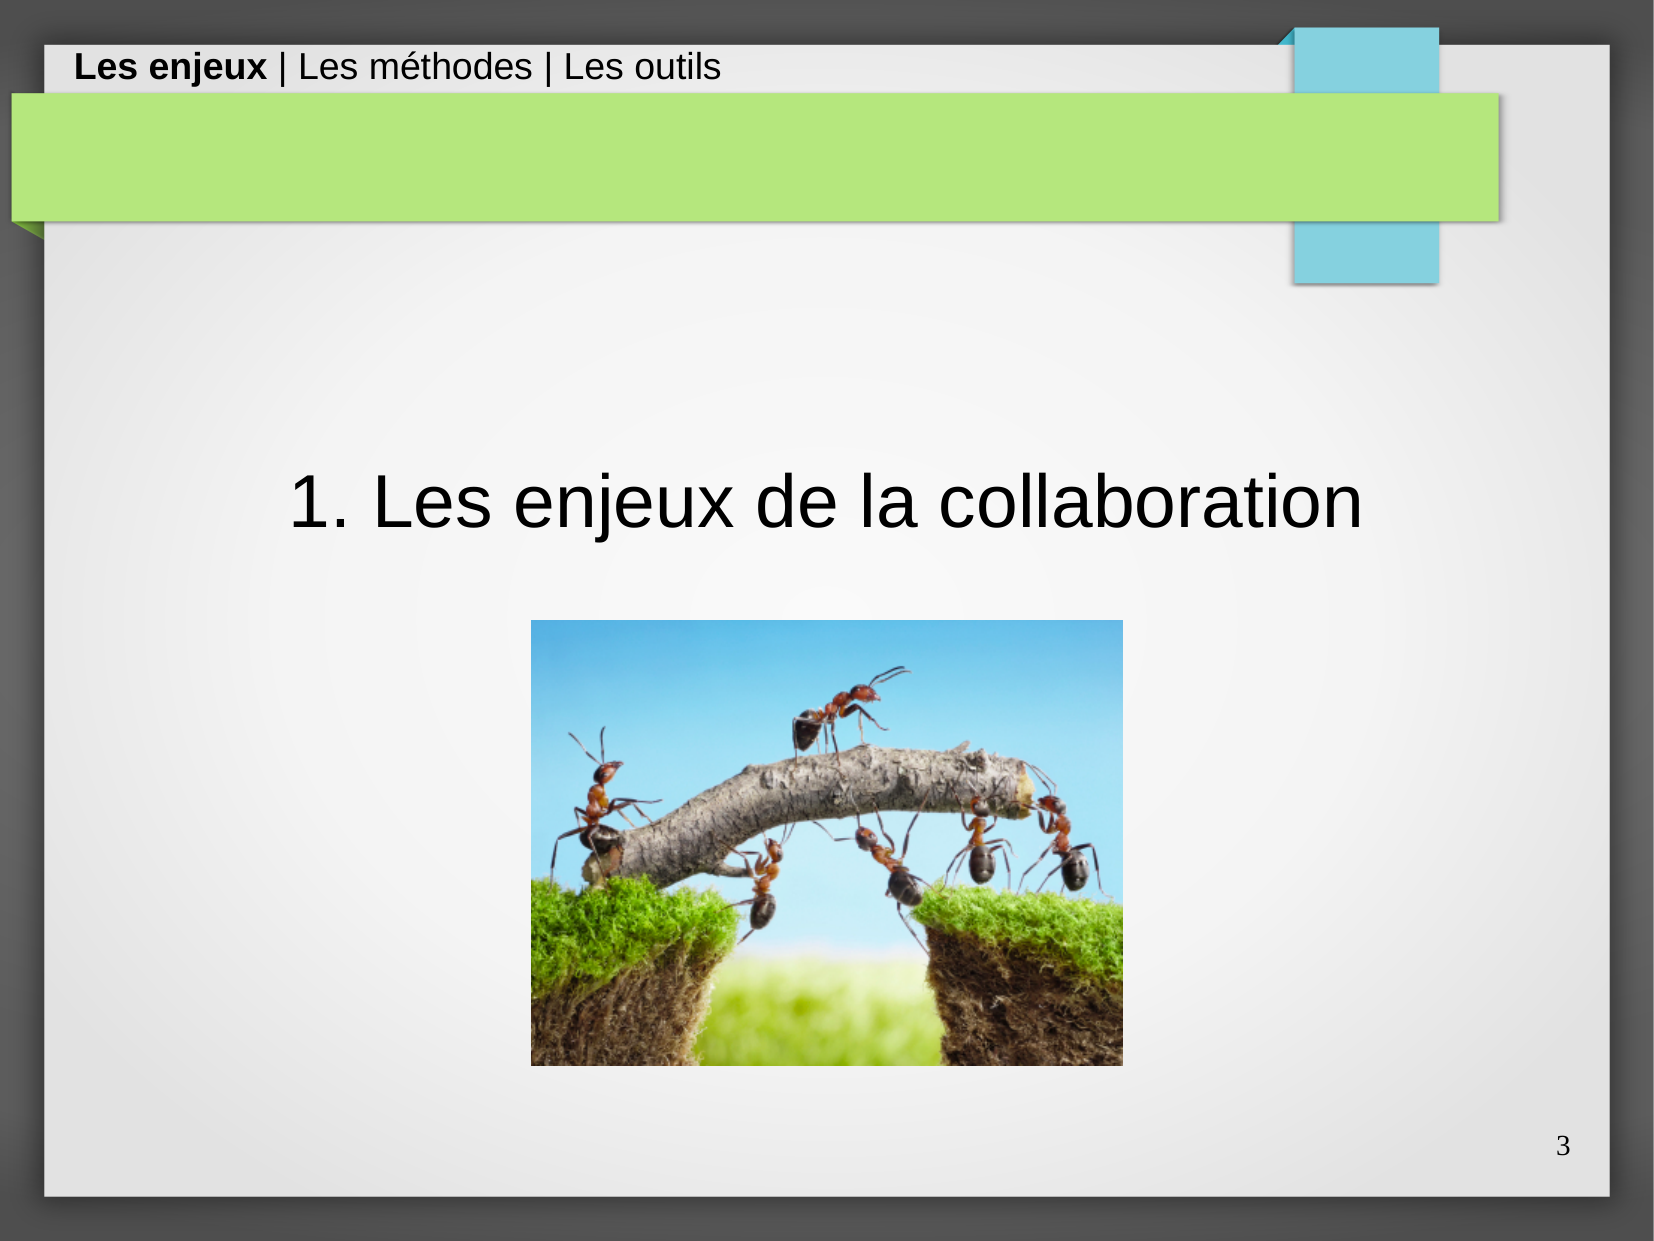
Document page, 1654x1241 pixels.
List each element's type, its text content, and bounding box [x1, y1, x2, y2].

title 1. Les enjeux de la collaboration [88, 442, 1565, 562]
picture [0, 0, 1654, 1241]
text_box Les enjeux | Les méthodes | Les outils [59, 37, 815, 95]
